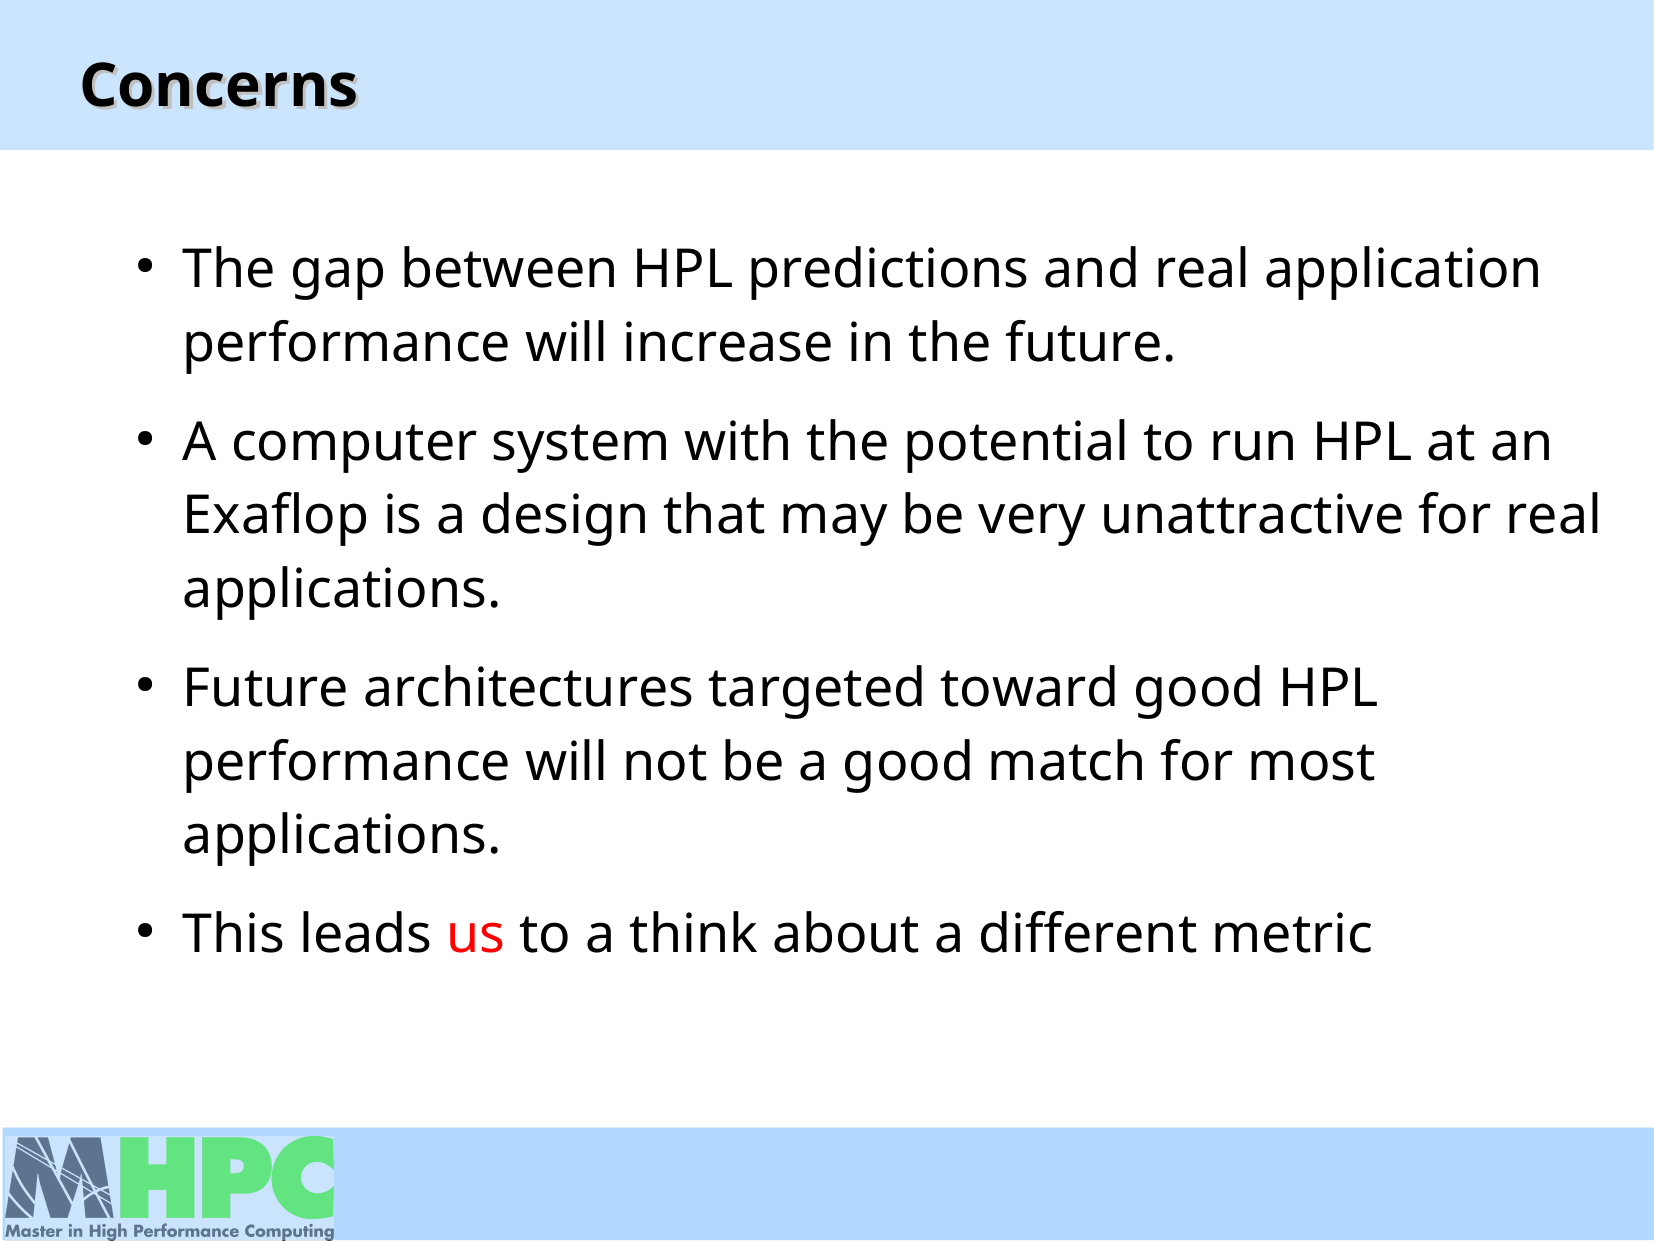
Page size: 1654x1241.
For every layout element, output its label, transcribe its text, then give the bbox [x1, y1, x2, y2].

title Concerns [79, 0, 1425, 187]
list The gap between HPL predictions and real application performance will increase in the future. A computer system with the potential to run HPL at an Exaflop is a design that may be very unattractive for real applications. Future architectures targeted toward good HPL performance will not be a good match for most applications. This leads us to a think about a different metric [94, 230, 1607, 973]
